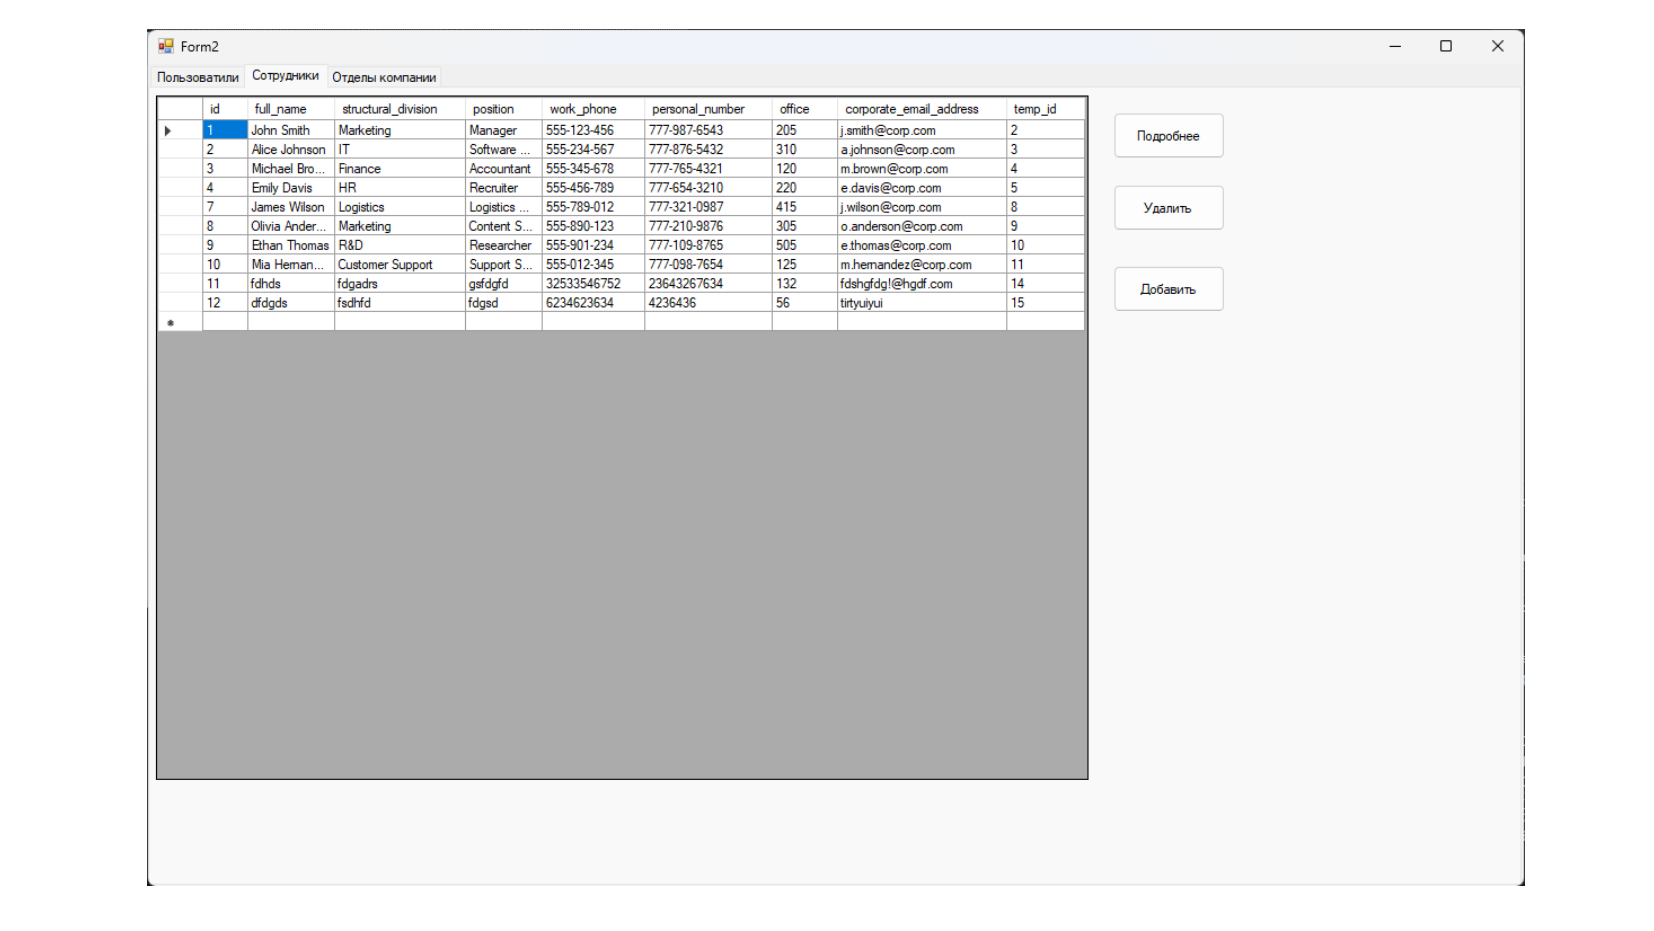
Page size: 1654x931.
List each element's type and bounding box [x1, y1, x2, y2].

picture [147, 29, 1525, 886]
